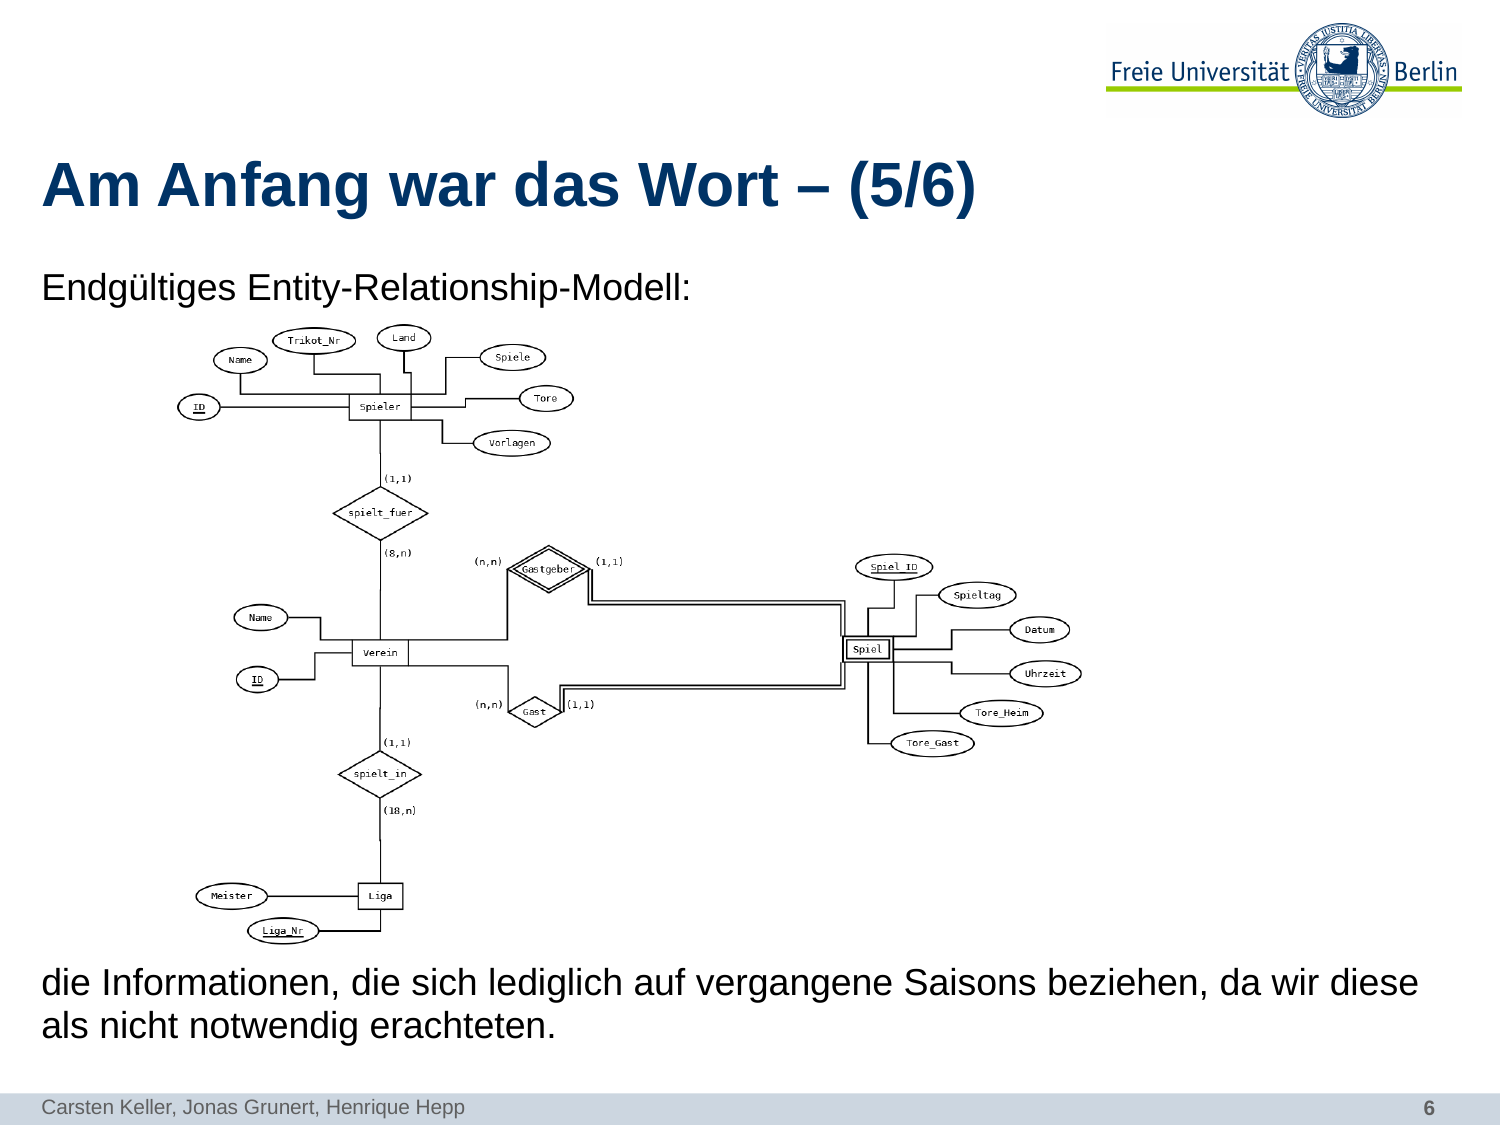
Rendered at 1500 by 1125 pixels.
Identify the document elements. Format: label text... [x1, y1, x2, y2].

picture [177, 324, 1082, 945]
picture [1106, 23, 1462, 118]
list Endgültiges Entity-Relationship-Modell: die Informationen, die sich lediglich auf vergangene Saisons beziehen, da wir diese als nicht notwendig erachteten. [41, 265, 1460, 1064]
title Am Anfang war das Wort – (5/6) [41, 149, 1460, 221]
